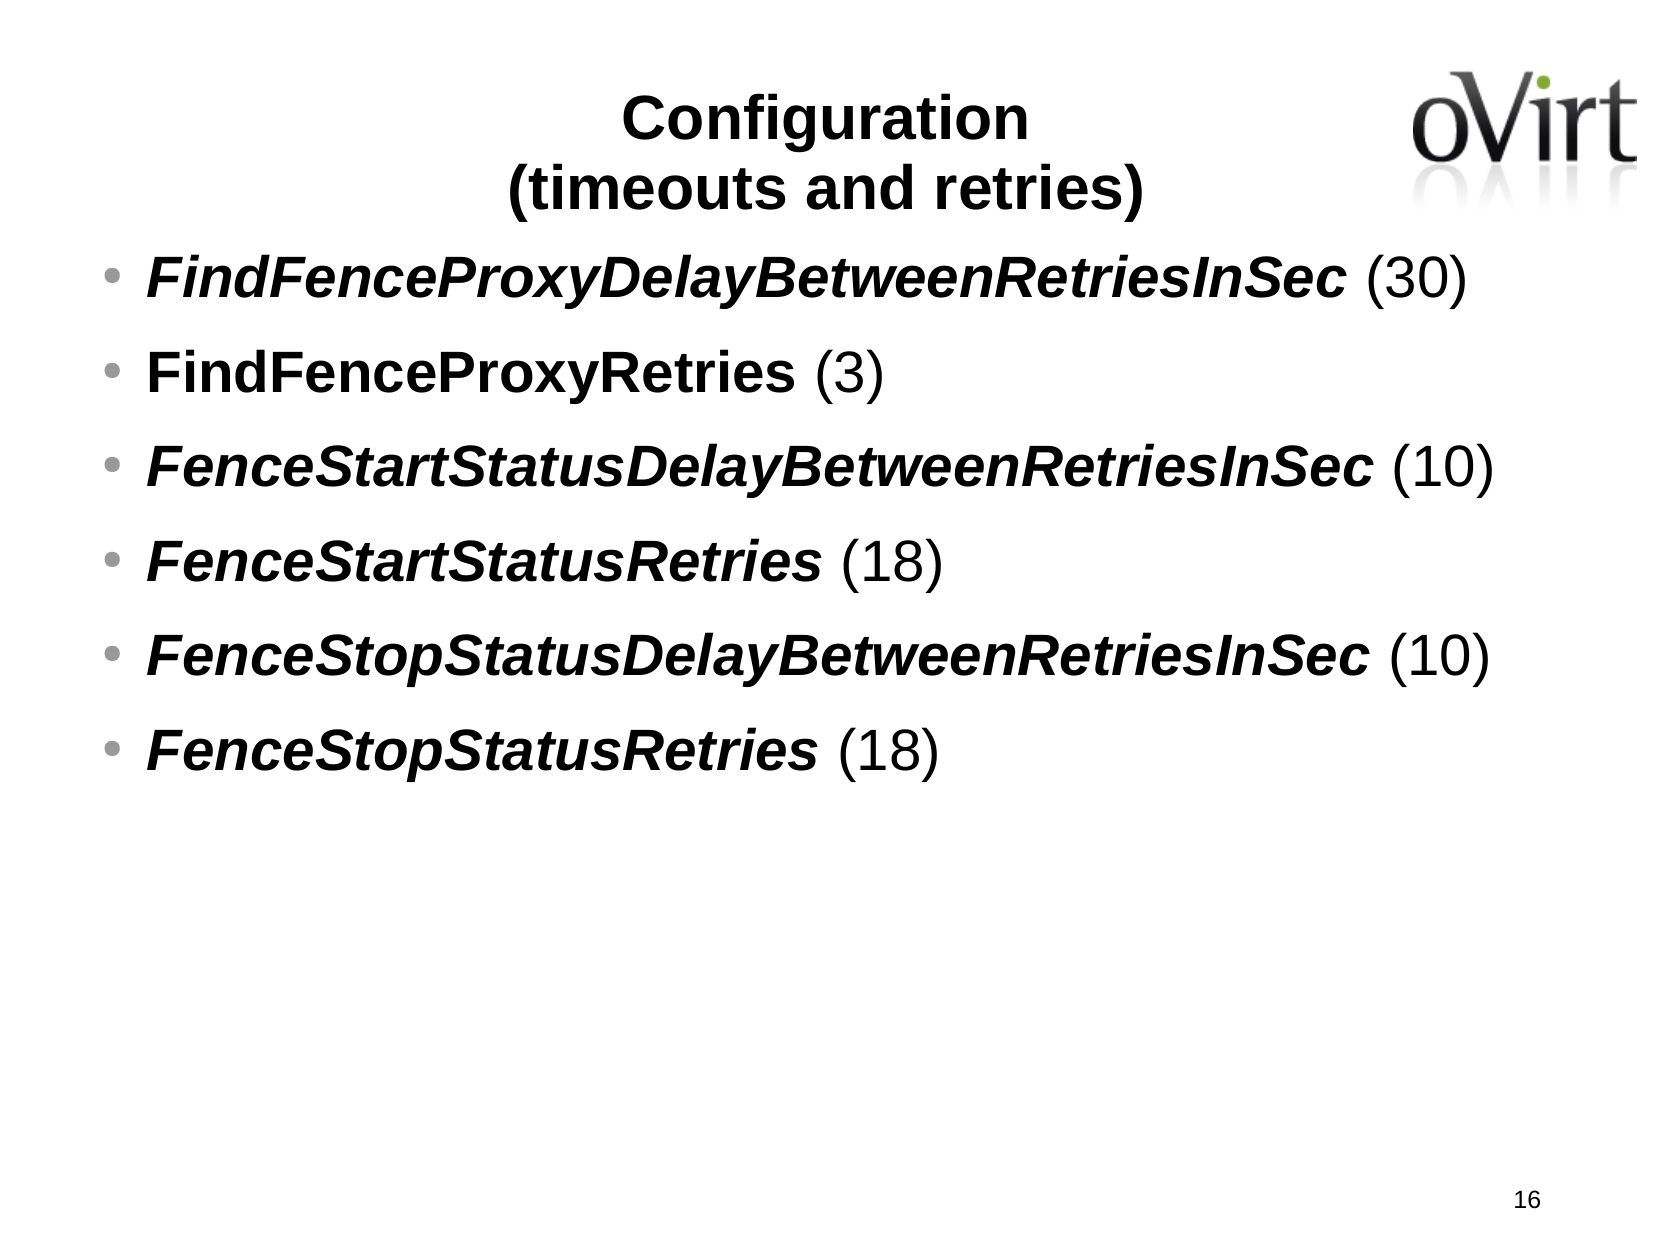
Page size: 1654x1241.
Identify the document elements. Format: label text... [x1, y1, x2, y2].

list FindFenceProxyDelayBetweenRetriesInSec (30) FindFenceProxyRetries (3) FenceStartStatusDelayBetweenRetriesInSec (10) FenceStartStatusRetries (18) FenceStopStatusDelayBetweenRetriesInSec (10) FenceStopStatusRetries (18) [86, 244, 1576, 1039]
title Configuration (timeouts and retries) [82, 49, 1571, 257]
picture [1571, 63, 1637, 212]
